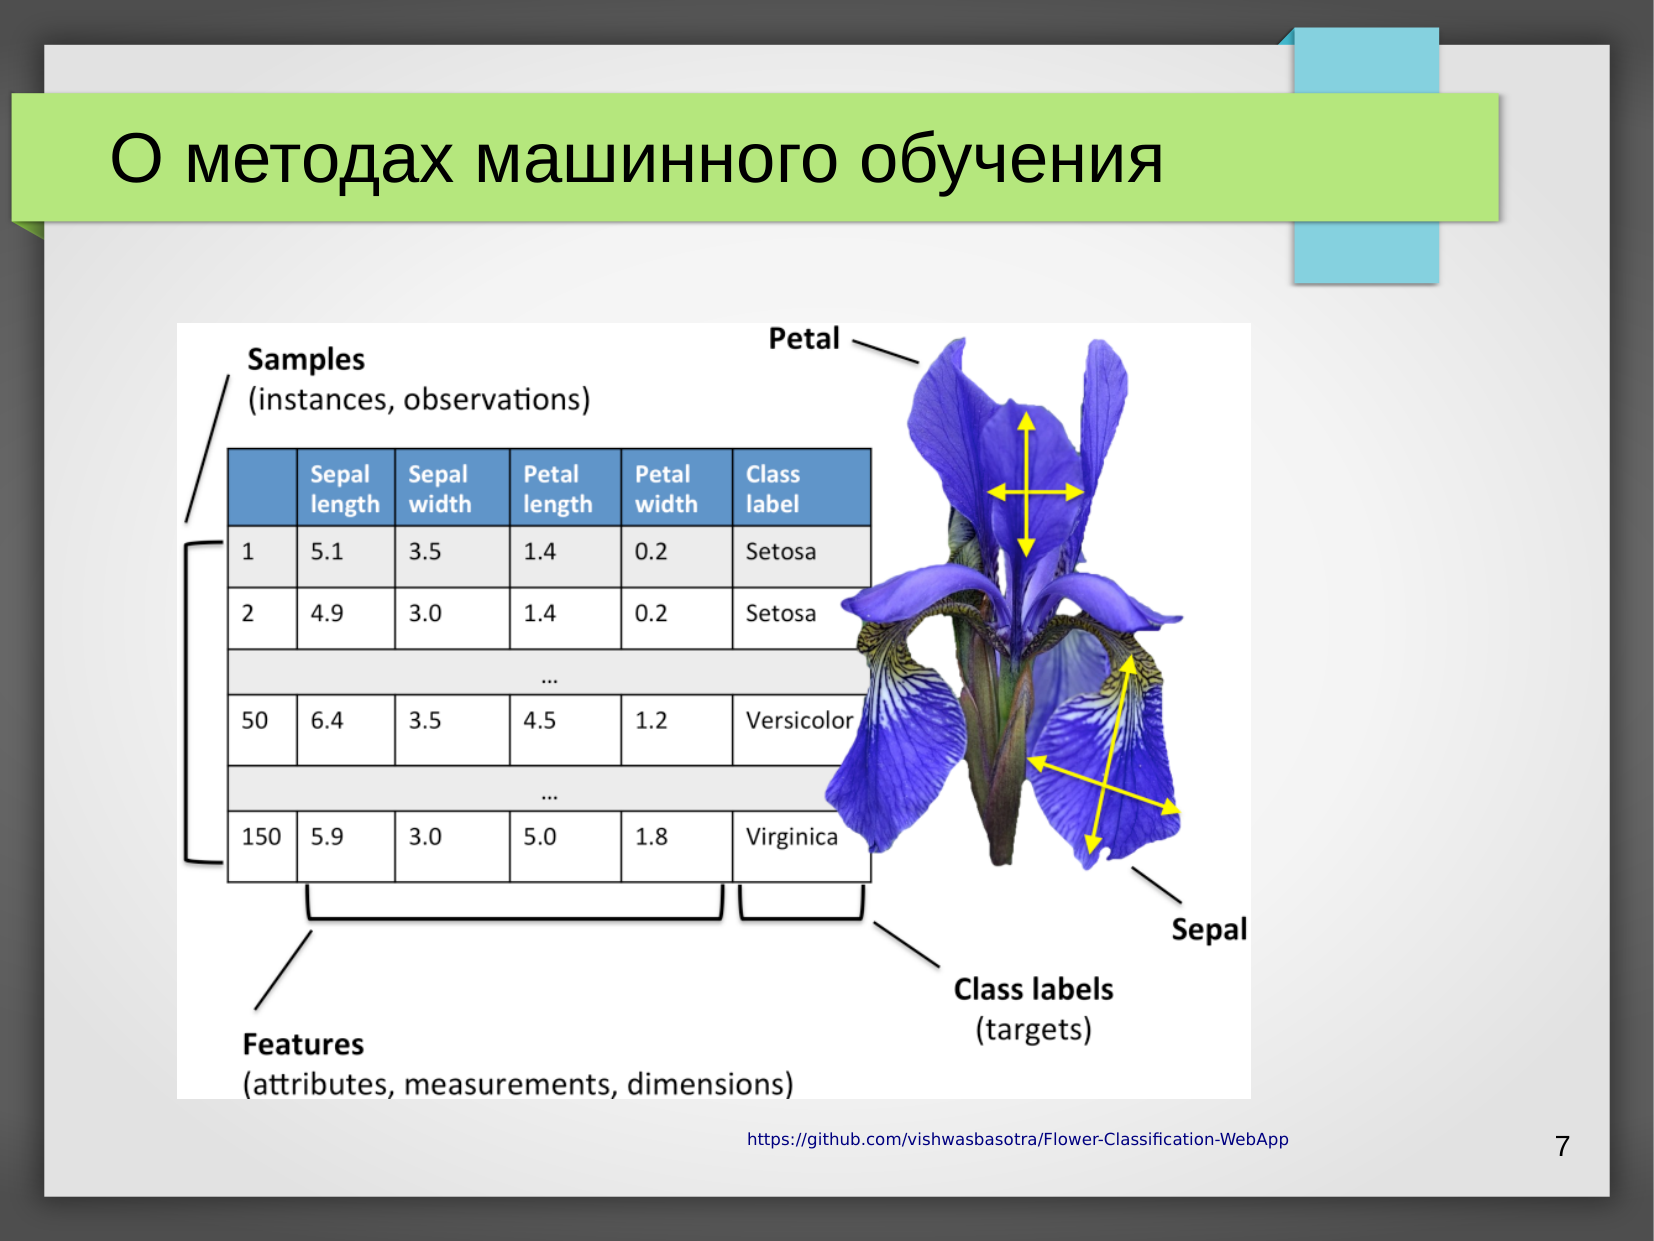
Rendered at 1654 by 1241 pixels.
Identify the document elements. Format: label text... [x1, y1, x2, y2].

text_box https://github.com/vishwasbasotra/Flower-Classification-WebApp [732, 1122, 1547, 1182]
title О методах машинного обучения [71, 118, 1205, 199]
picture [0, 0, 1654, 1241]
